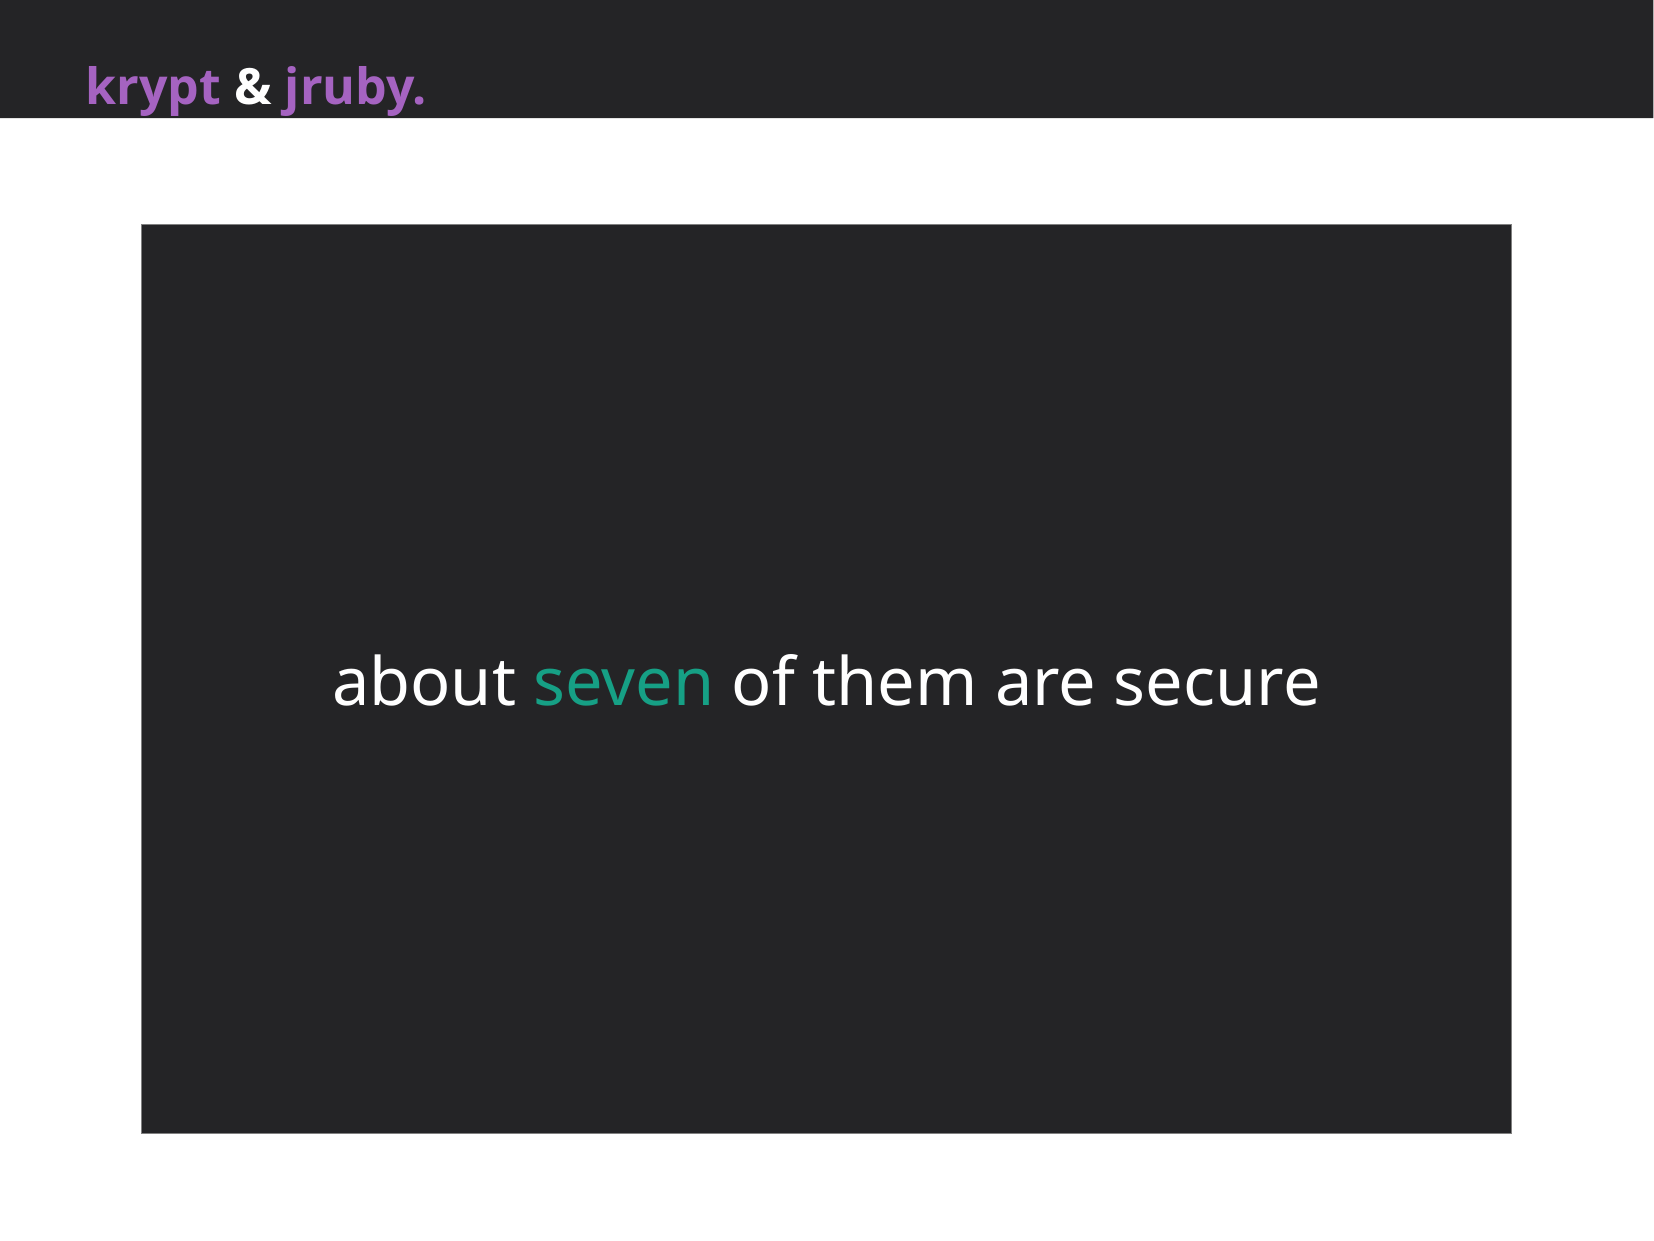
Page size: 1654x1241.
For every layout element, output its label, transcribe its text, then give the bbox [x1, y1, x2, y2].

text_box about seven of them are secure [141, 224, 1512, 1134]
text_box [0, 0, 1654, 119]
text_box krypt & jruby. [70, 43, 1359, 119]
